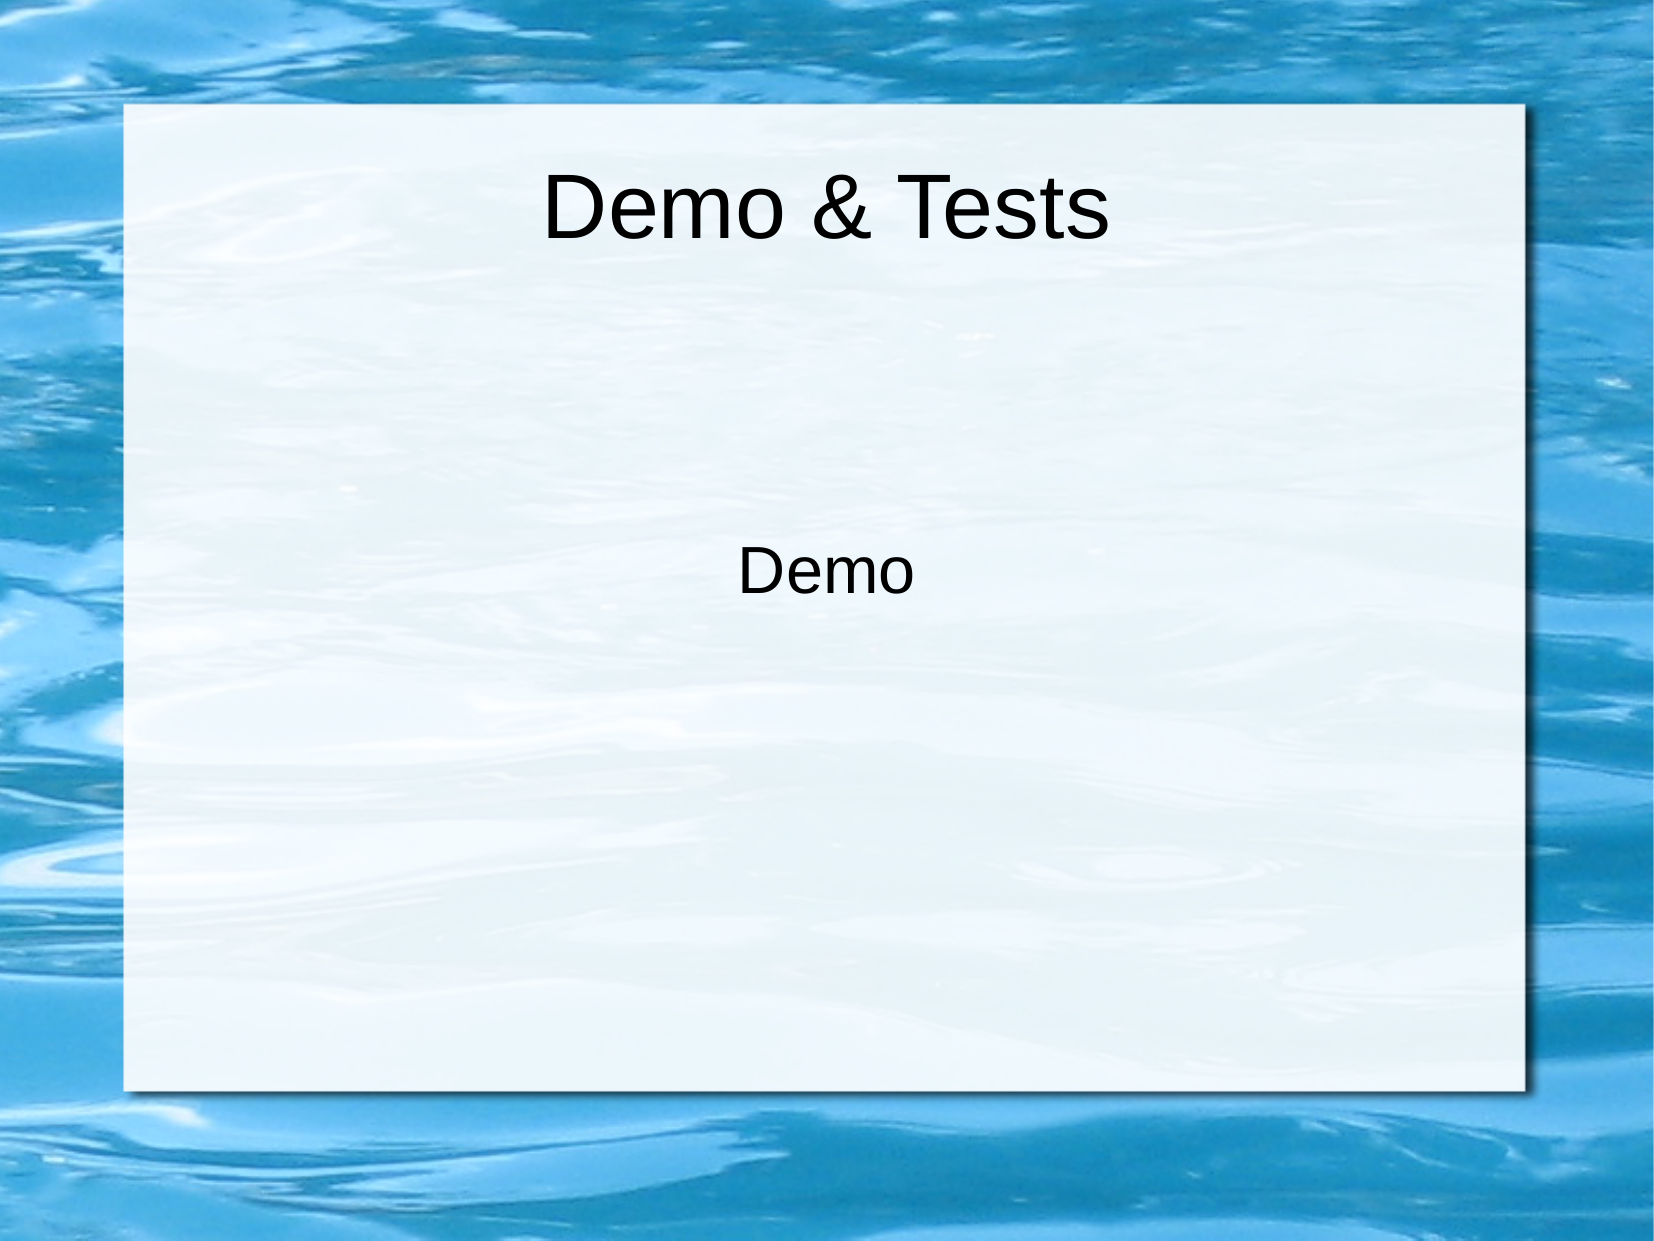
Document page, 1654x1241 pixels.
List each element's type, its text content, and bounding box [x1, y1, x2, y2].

picture [0, 0, 1654, 1241]
list Demo [147, 324, 1506, 1063]
title Demo & Tests [147, 118, 1506, 296]
